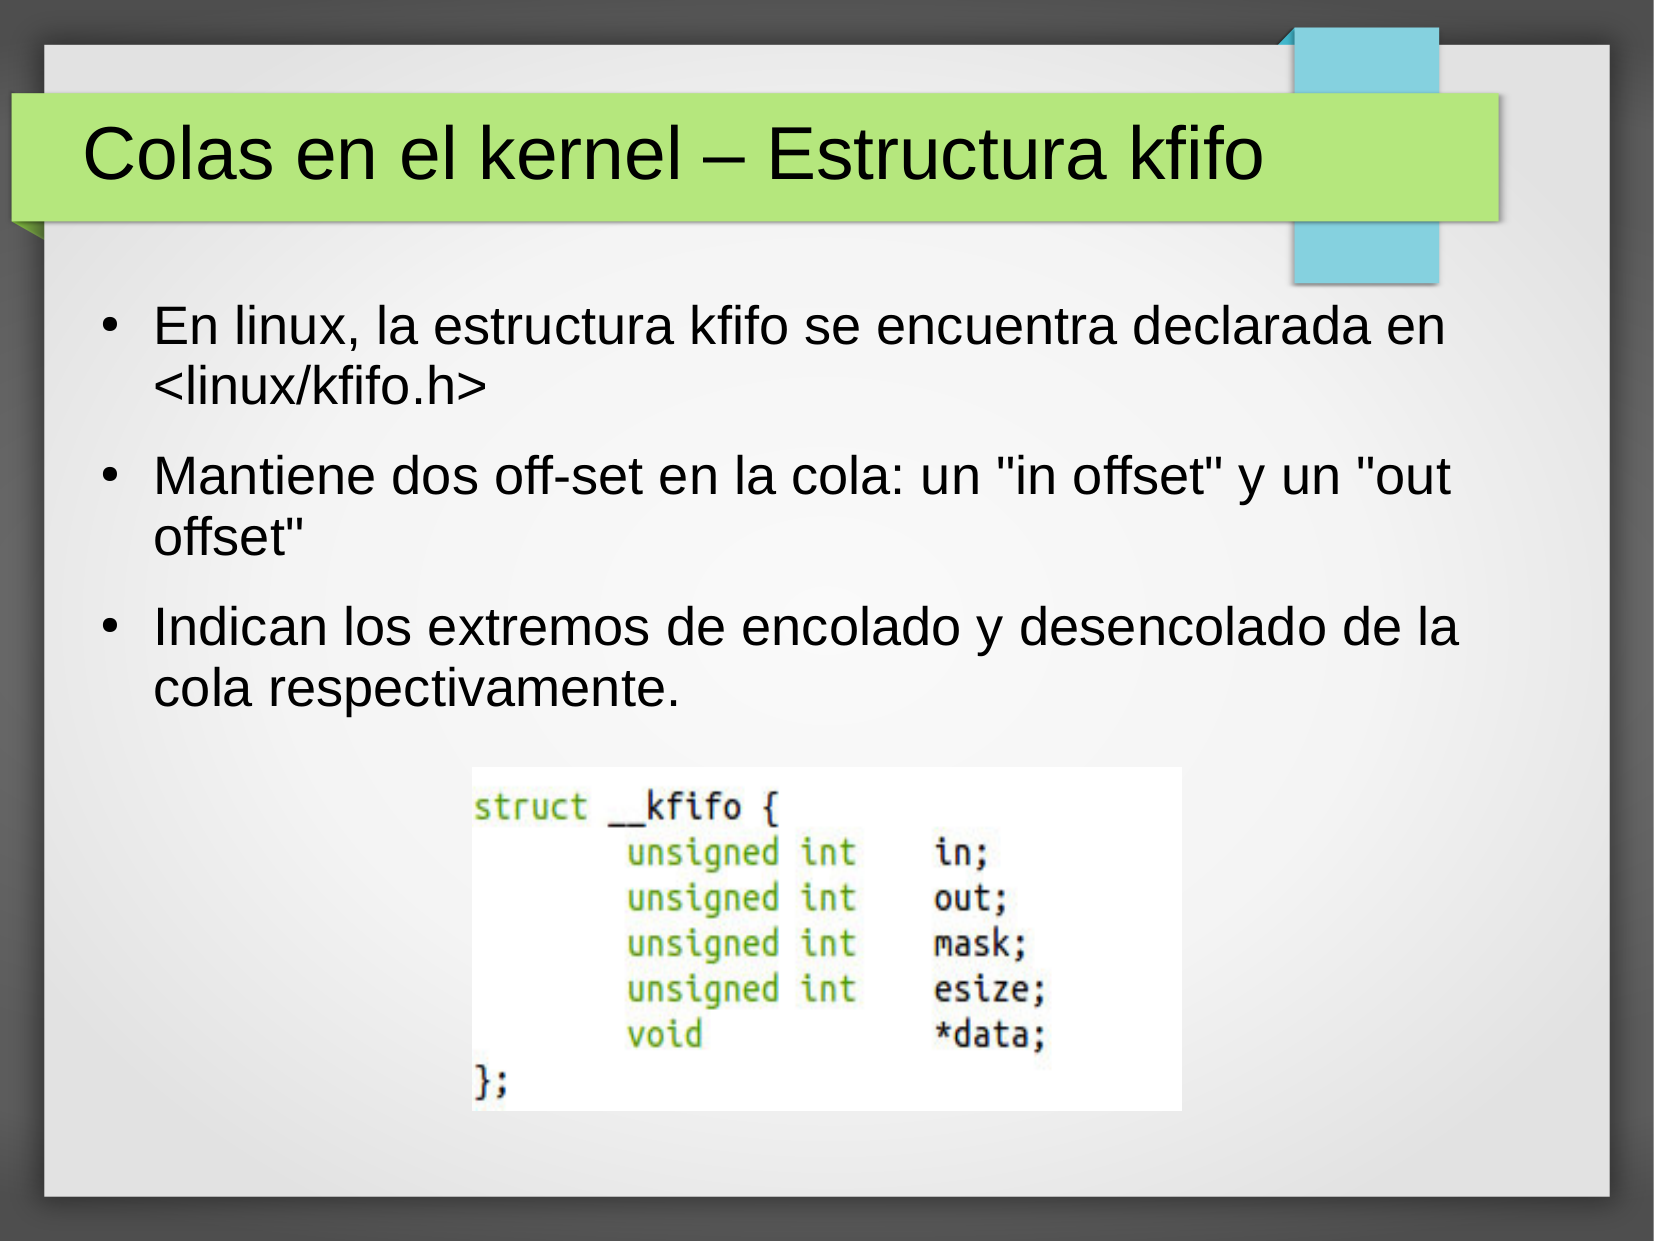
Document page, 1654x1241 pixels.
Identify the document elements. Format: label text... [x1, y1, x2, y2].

title Colas en el kernel – Estructura kfifo [82, 69, 1465, 238]
list En linux, la estructura kfifo se encuentra declarada en <linux/kfifo.h> Mantiene dos off-set en la cola: un "in offset" y un "out offset" Indican los extremos de encolado y desencolado de la cola respectivamente. [82, 295, 1571, 1015]
picture [0, 0, 1654, 1241]
